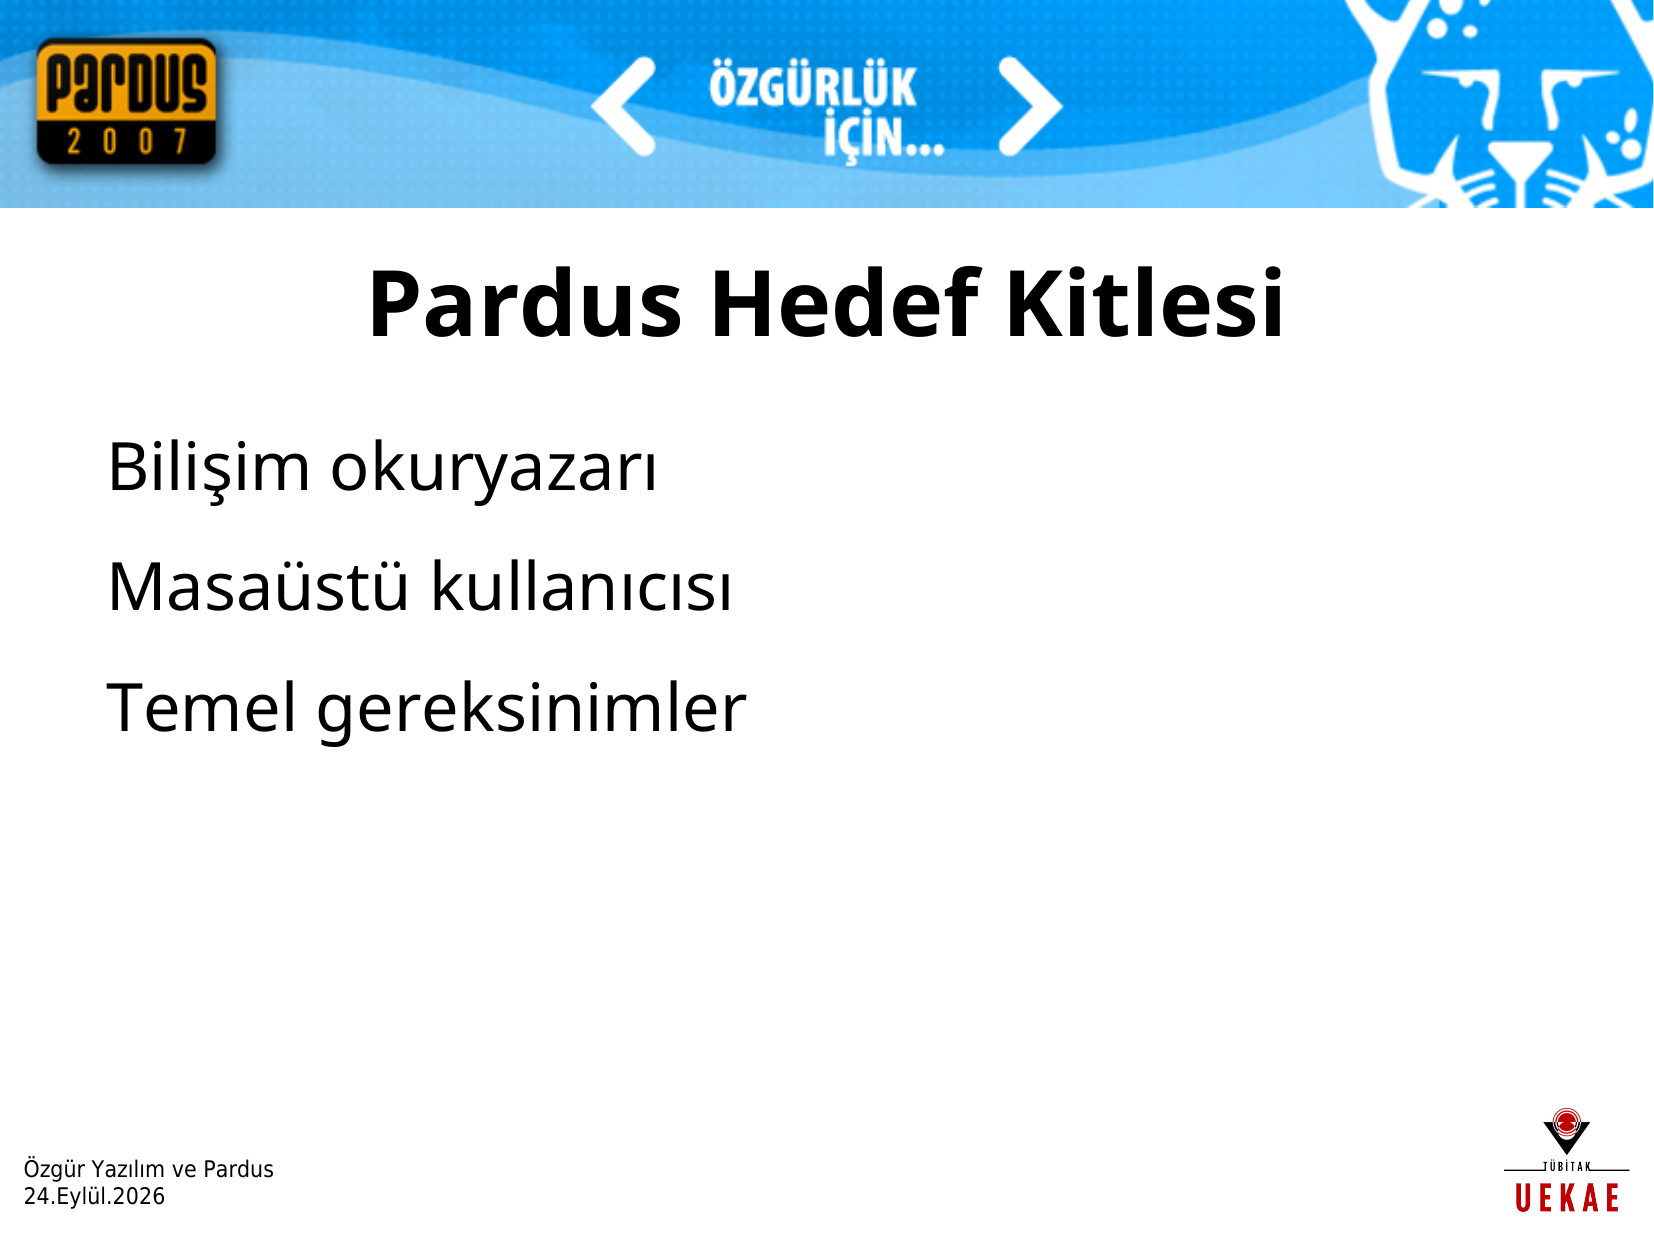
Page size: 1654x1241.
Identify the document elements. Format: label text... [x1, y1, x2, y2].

list Bilişim okuryazarı Masaüstü kullanıcısı Temel gereksinimler [88, 419, 1571, 1056]
title Pardus Hedef Kitlesi [82, 197, 1571, 405]
picture [1500, 1104, 1634, 1215]
picture [0, 0, 1654, 208]
